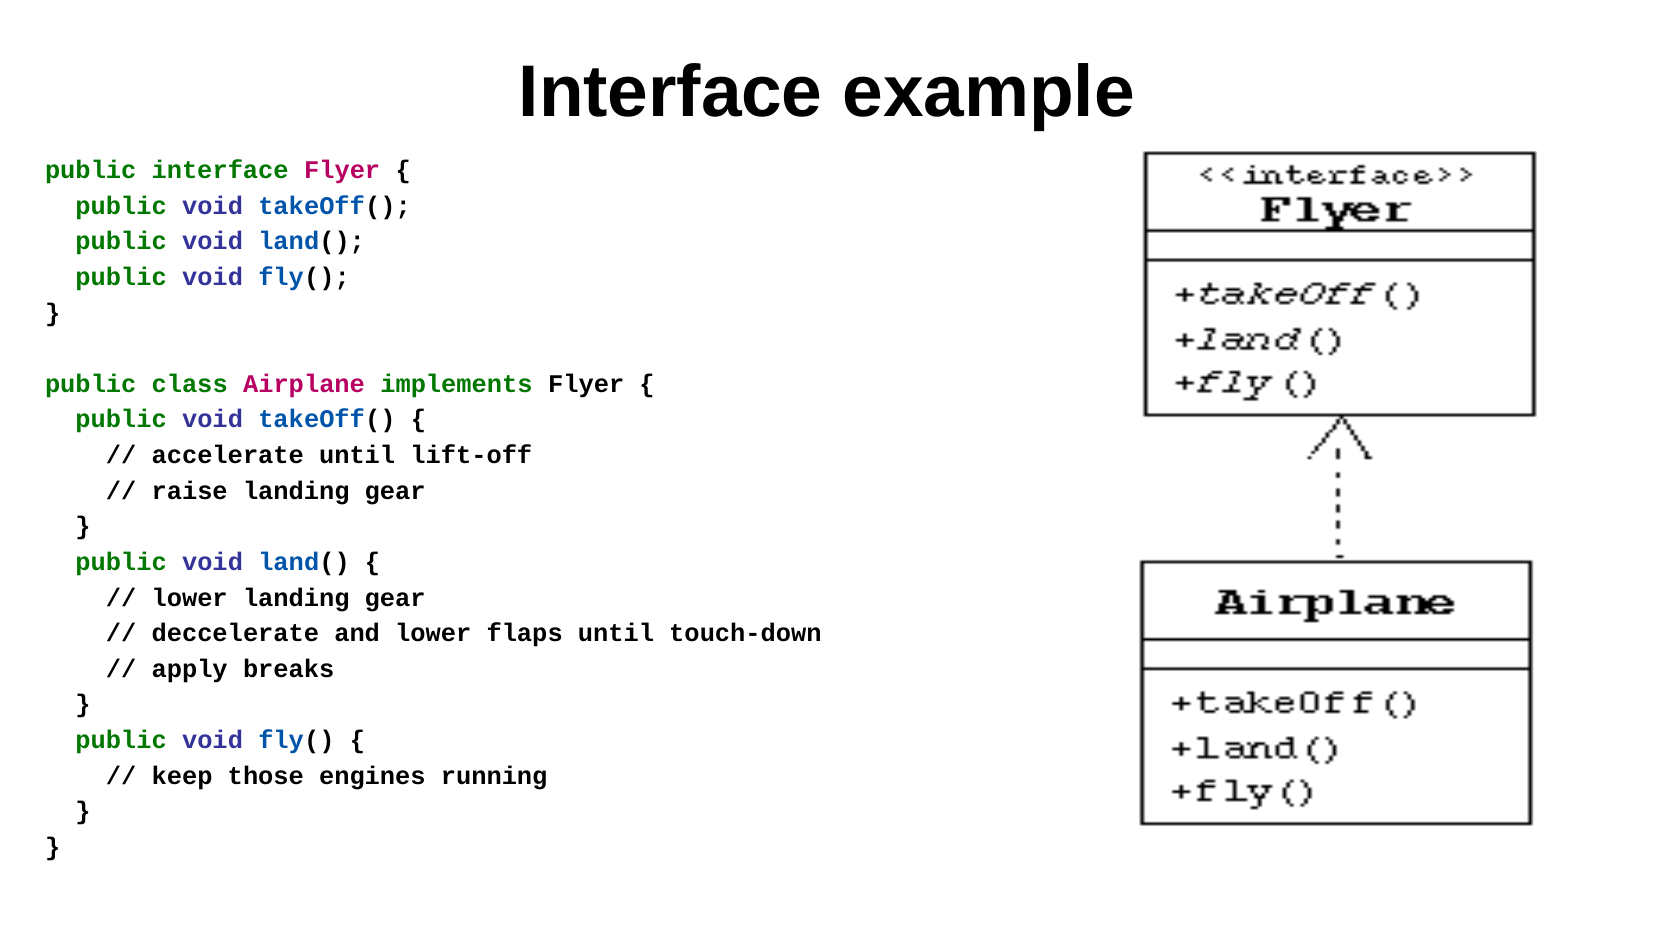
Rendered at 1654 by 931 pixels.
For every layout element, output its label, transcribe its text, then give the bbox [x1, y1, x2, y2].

picture [1106, 142, 1569, 842]
list public interface Flyer { public void takeOff(); public void land(); public void fly(); } public class Airplane implements Flyer { public void takeOff() { // accelerate until lift-off // raise landing gear } public void land() { // lower landing gear // deccelerate and lower flaps until touch-down // apply breaks } public void fly() { // keep those engines running } } [44, 150, 1501, 869]
title Interface example [82, 50, 1571, 133]
